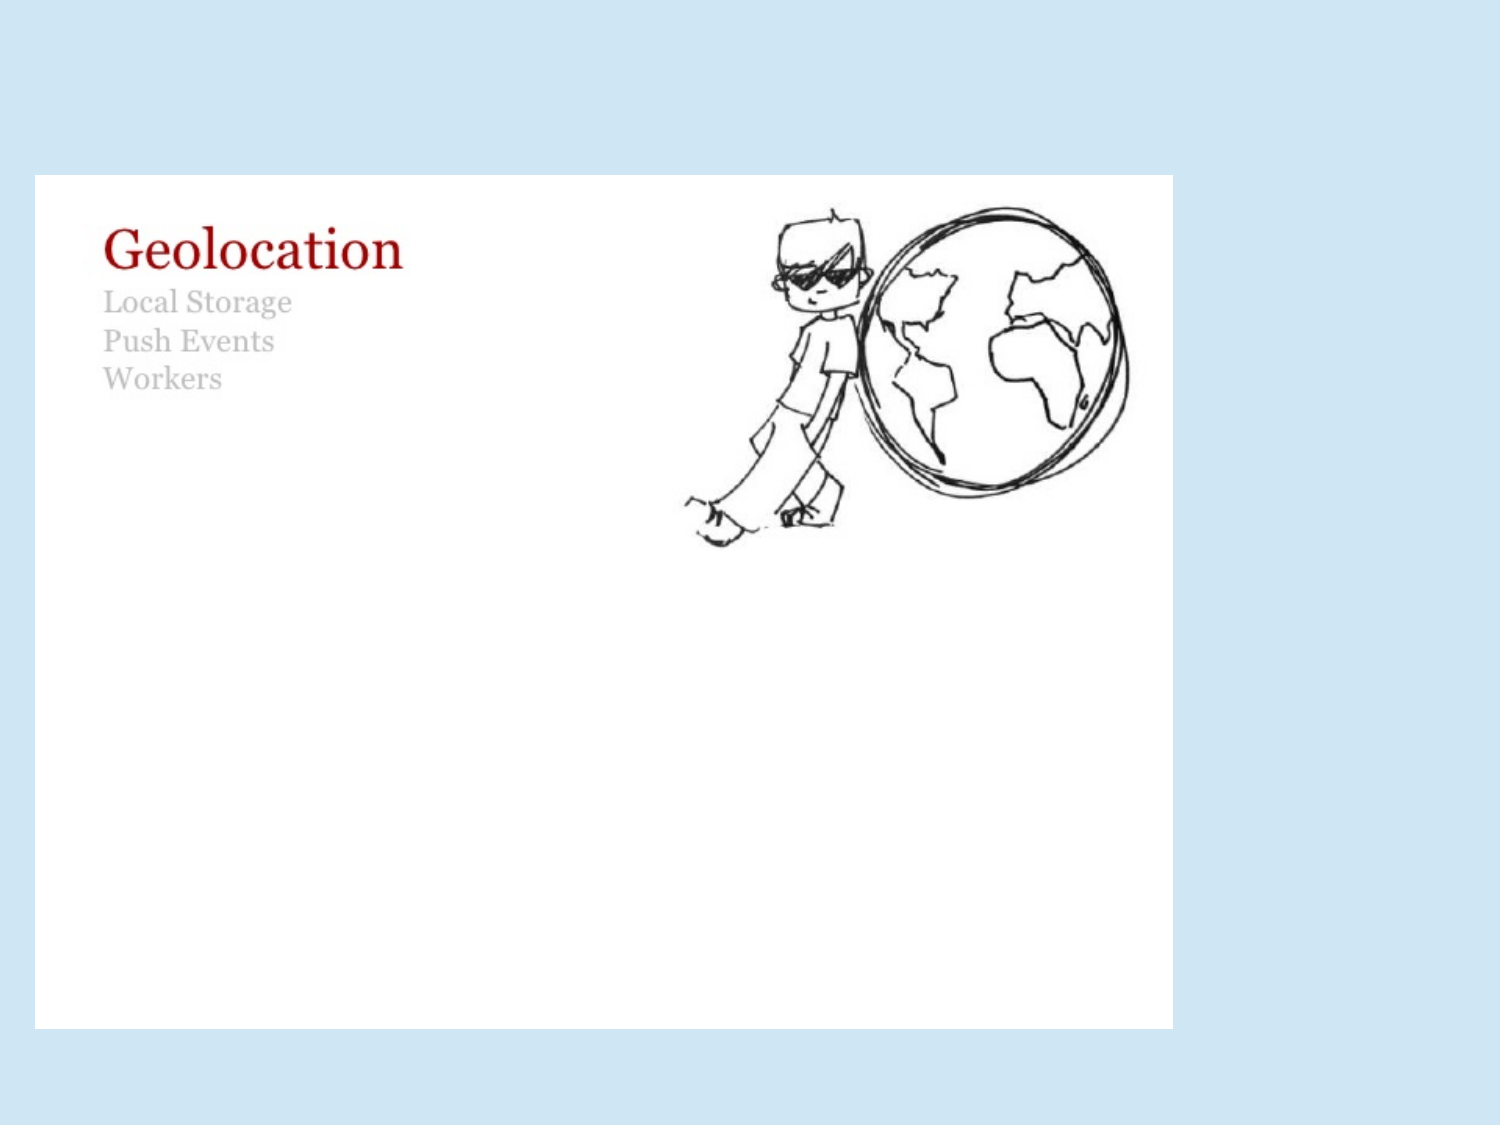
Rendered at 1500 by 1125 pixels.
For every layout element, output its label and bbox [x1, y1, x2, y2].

picture [35, 175, 1173, 1029]
